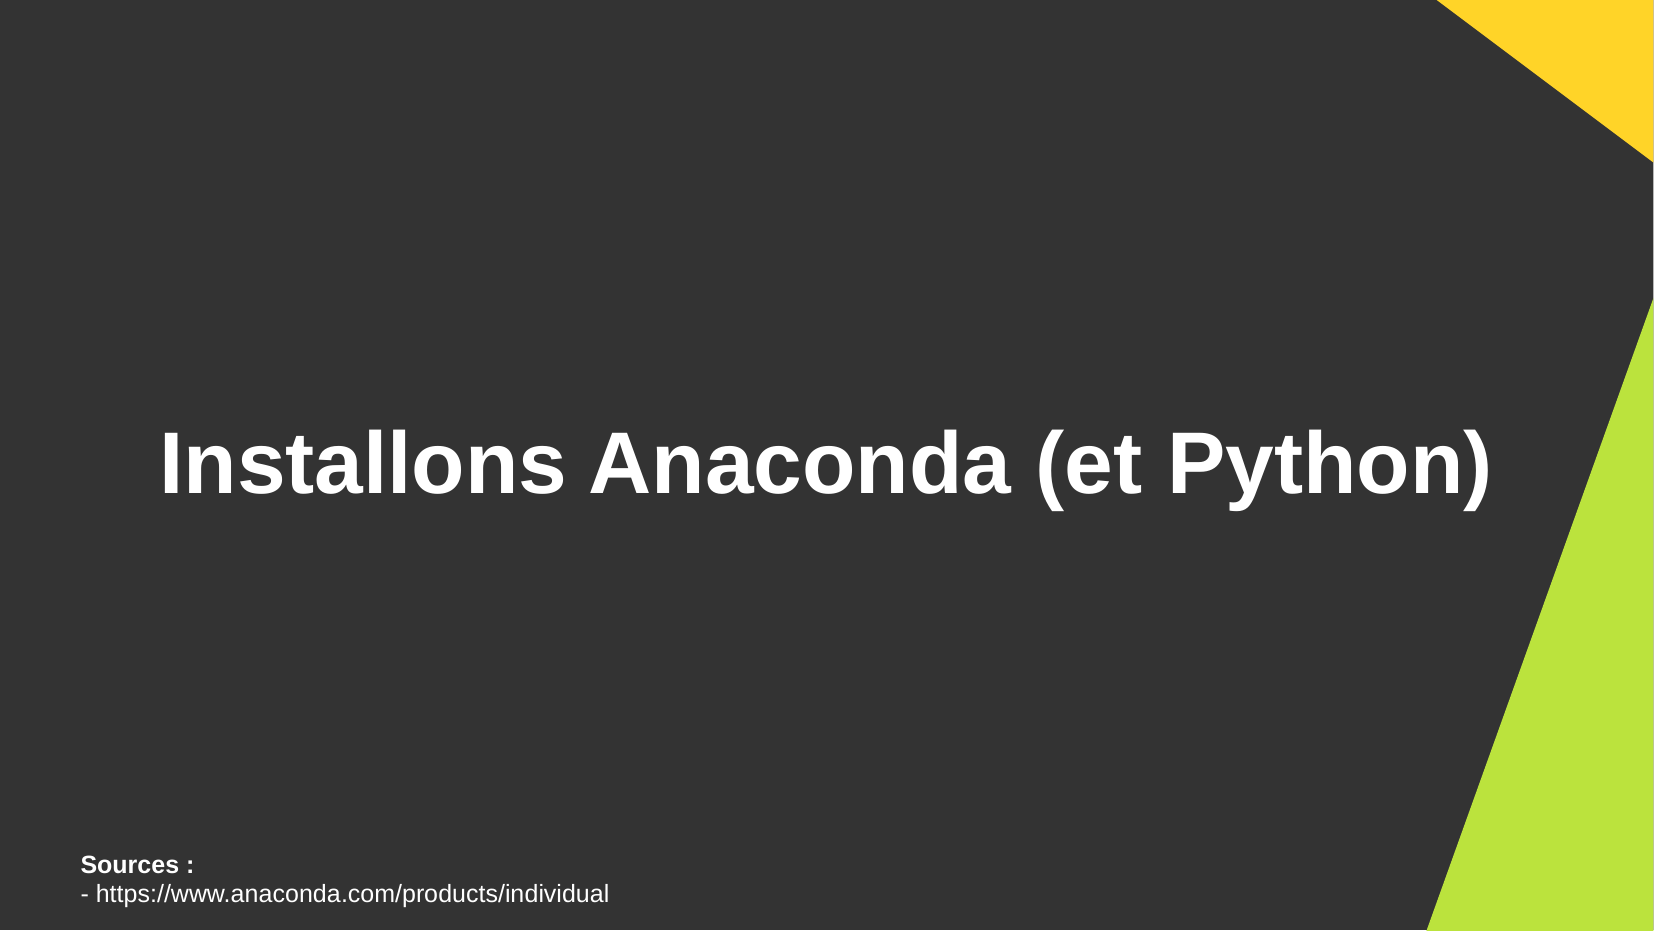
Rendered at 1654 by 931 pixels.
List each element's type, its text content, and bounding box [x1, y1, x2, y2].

text_box Sources : - https://www.anaconda.com/products/individual [65, 843, 1483, 915]
text_box [1436, 0, 1654, 163]
title Installons Anaconda (et Python) [31, 413, 1622, 517]
text_box [1426, 296, 1654, 931]
